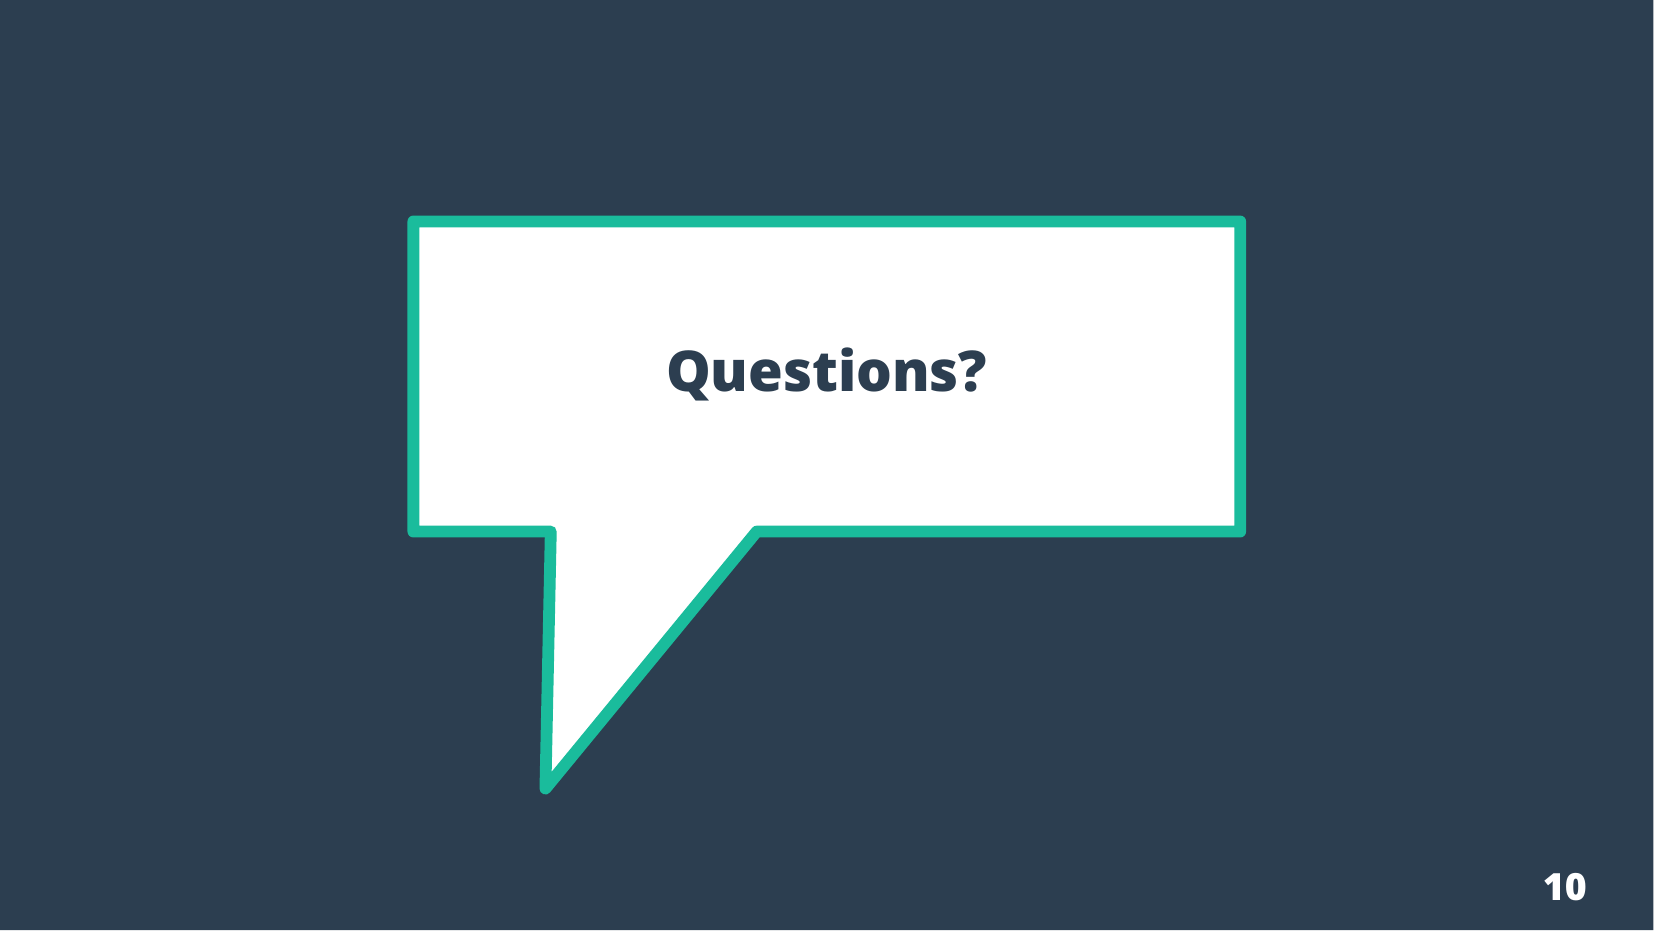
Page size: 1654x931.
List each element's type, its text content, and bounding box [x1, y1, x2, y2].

title Questions? [442, 236, 1211, 502]
